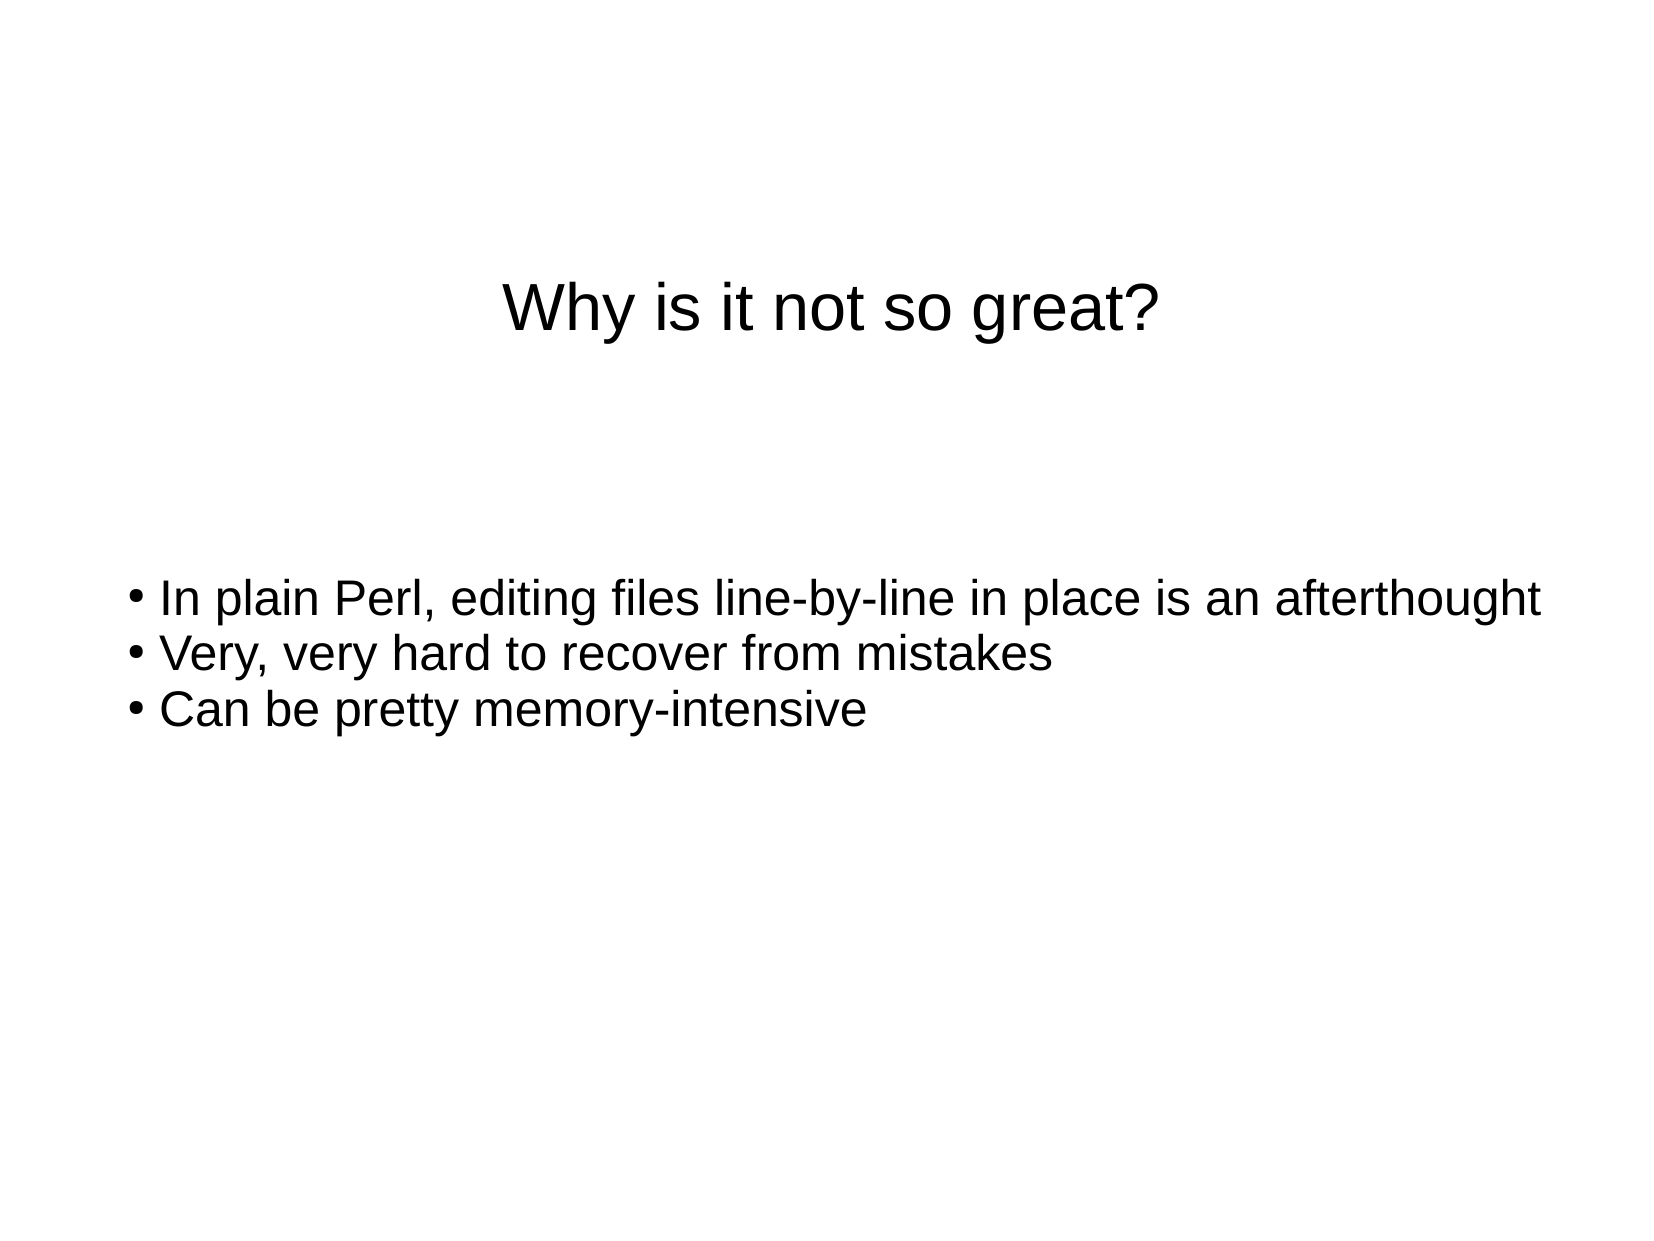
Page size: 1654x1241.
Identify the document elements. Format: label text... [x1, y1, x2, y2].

text_box In plain Perl, editing files line-by-line in place is an afterthought Very, very hard to recover from mistakes Can be pretty memory-intensive [112, 562, 1558, 745]
text_box Why is it not so great? [487, 262, 1178, 353]
